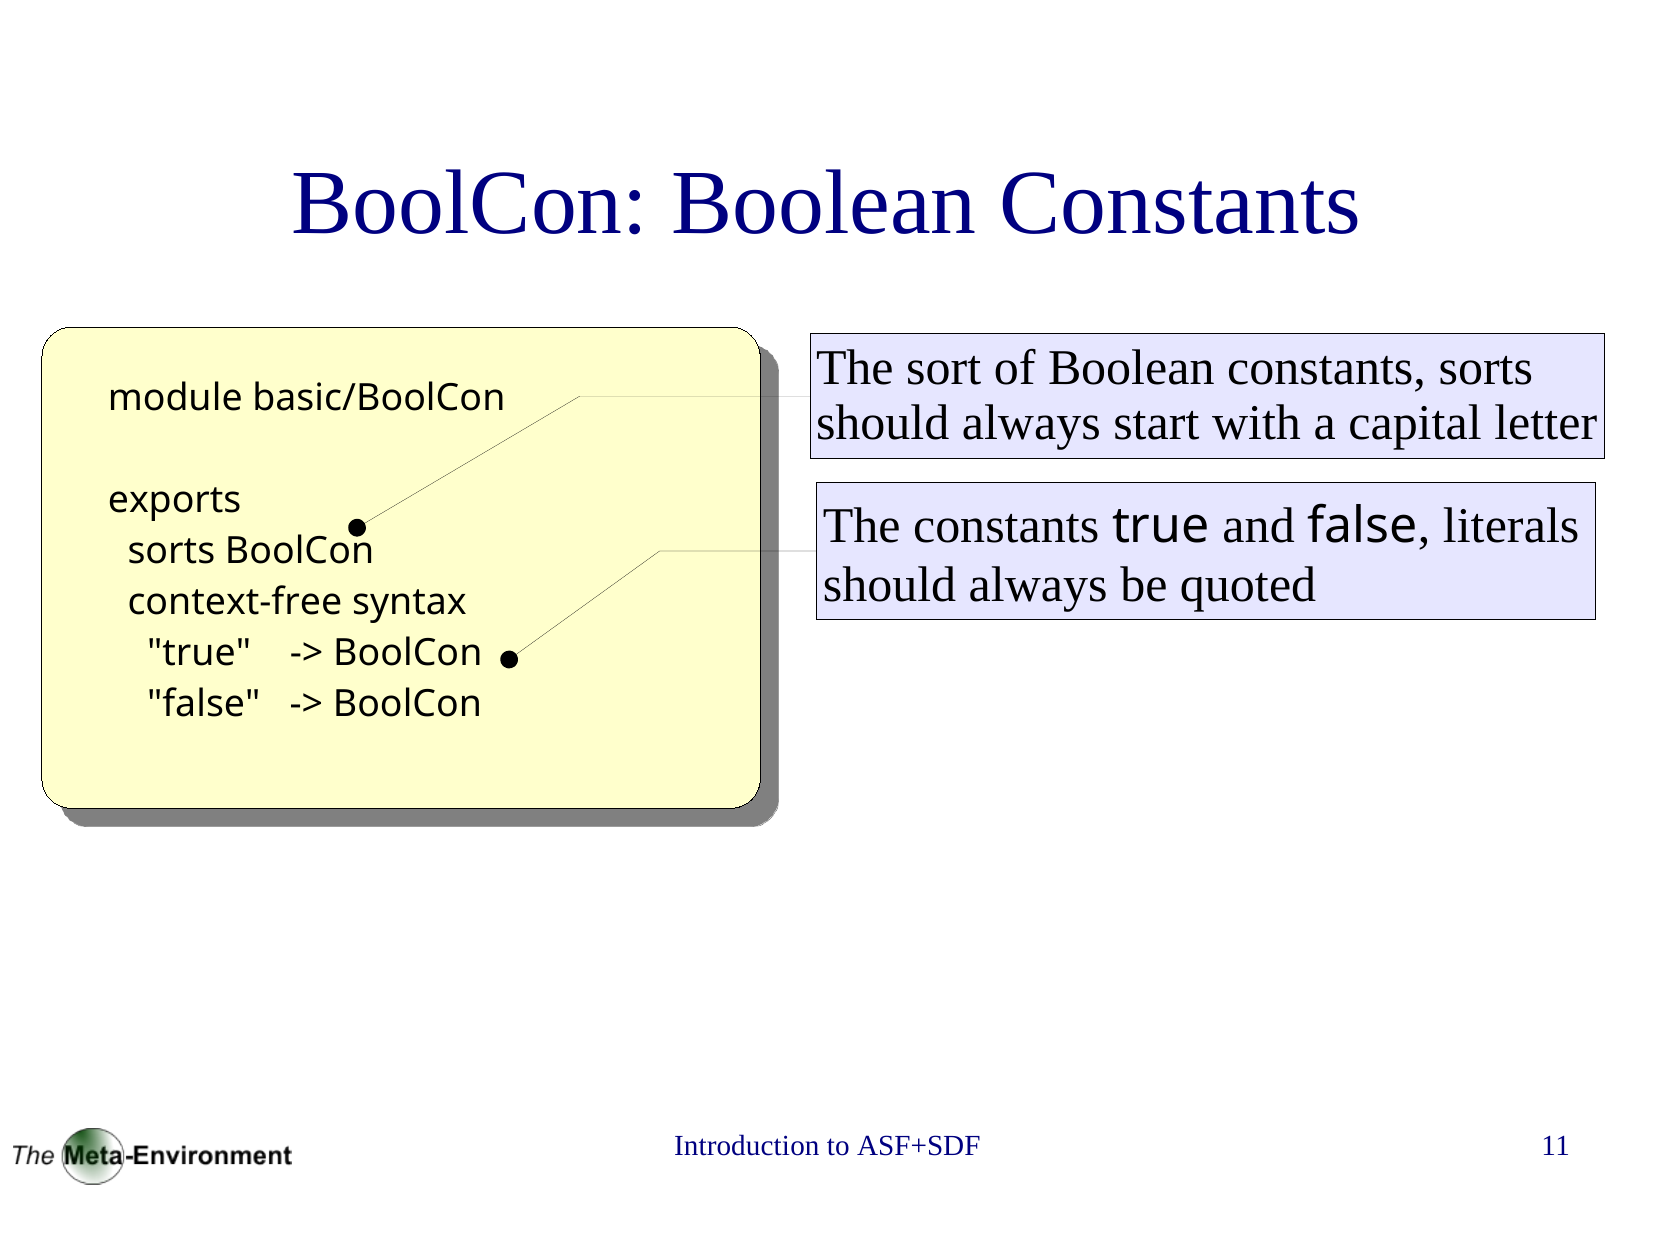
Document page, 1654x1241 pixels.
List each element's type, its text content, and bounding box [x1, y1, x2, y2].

picture [13, 1128, 292, 1185]
title BoolCon: Boolean Constants [121, 99, 1534, 307]
text_box [41, 327, 761, 809]
text_box The sort of Boolean constants, sorts should always start with a capital letter [810, 333, 1605, 459]
text_box module basic/BoolCon exports sorts BoolCon context-free syntax "true" -> BoolCon "false" -> BoolCon [93, 363, 1042, 953]
text_box The constants true and false, literals should always be quoted [816, 482, 1596, 620]
